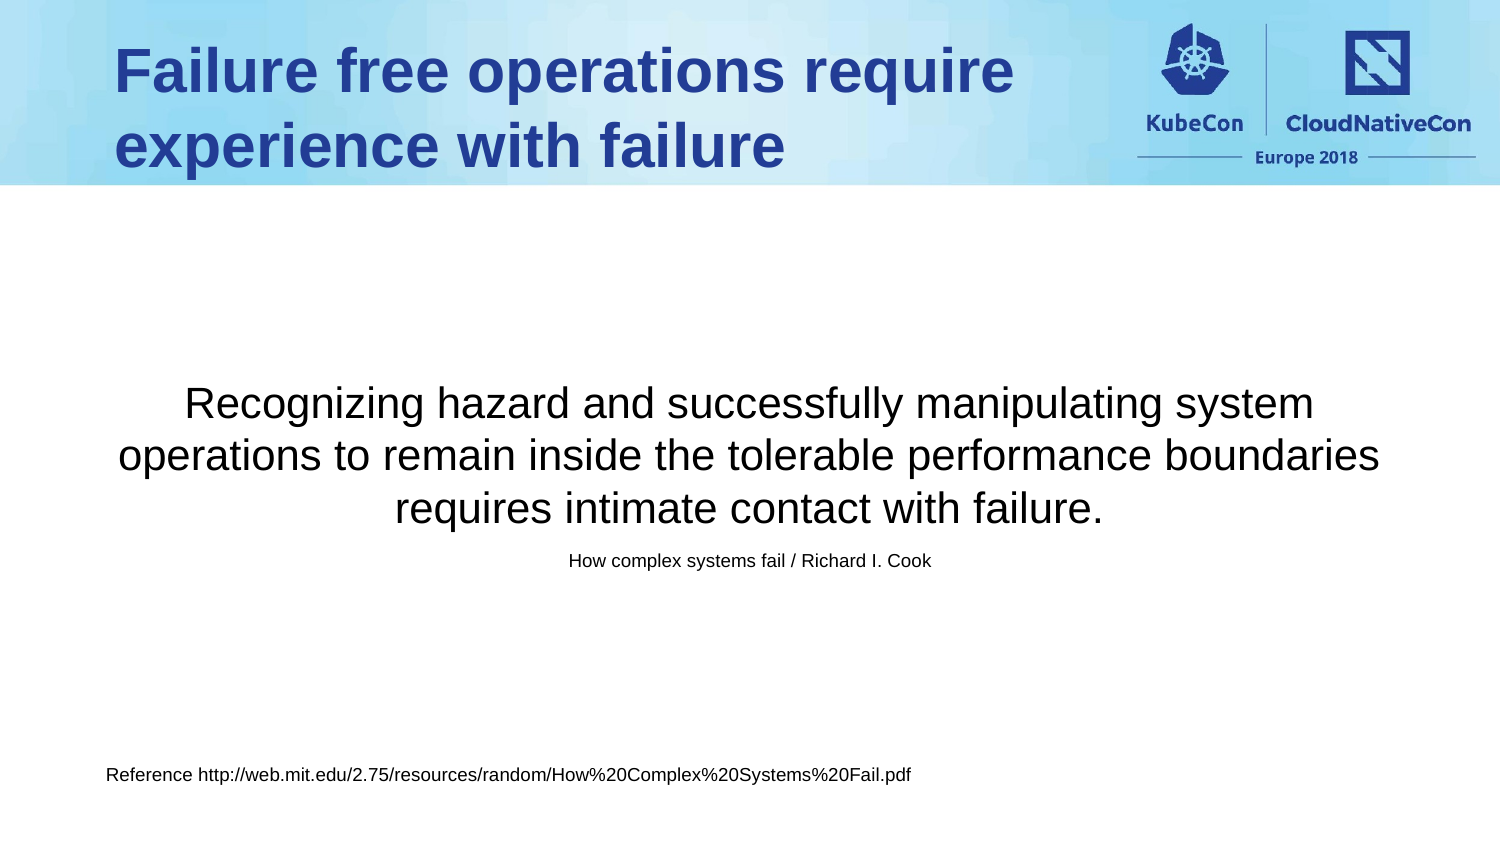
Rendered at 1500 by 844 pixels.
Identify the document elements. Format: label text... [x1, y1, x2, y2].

title Failure free operations require experience with failure [103, 23, 1397, 187]
picture [0, 0, 1500, 844]
list Recognizing hazard and successfully manipulating system operations to remain inside the tolerable performance boundaries requires intimate contact with failure. How complex systems fail / Richard I. Cook [103, 224, 1397, 760]
text_box Reference http://web.mit.edu/2.75/resources/random/How%20Complex%20Systems%20Fail.pdf [90, 747, 1385, 802]
